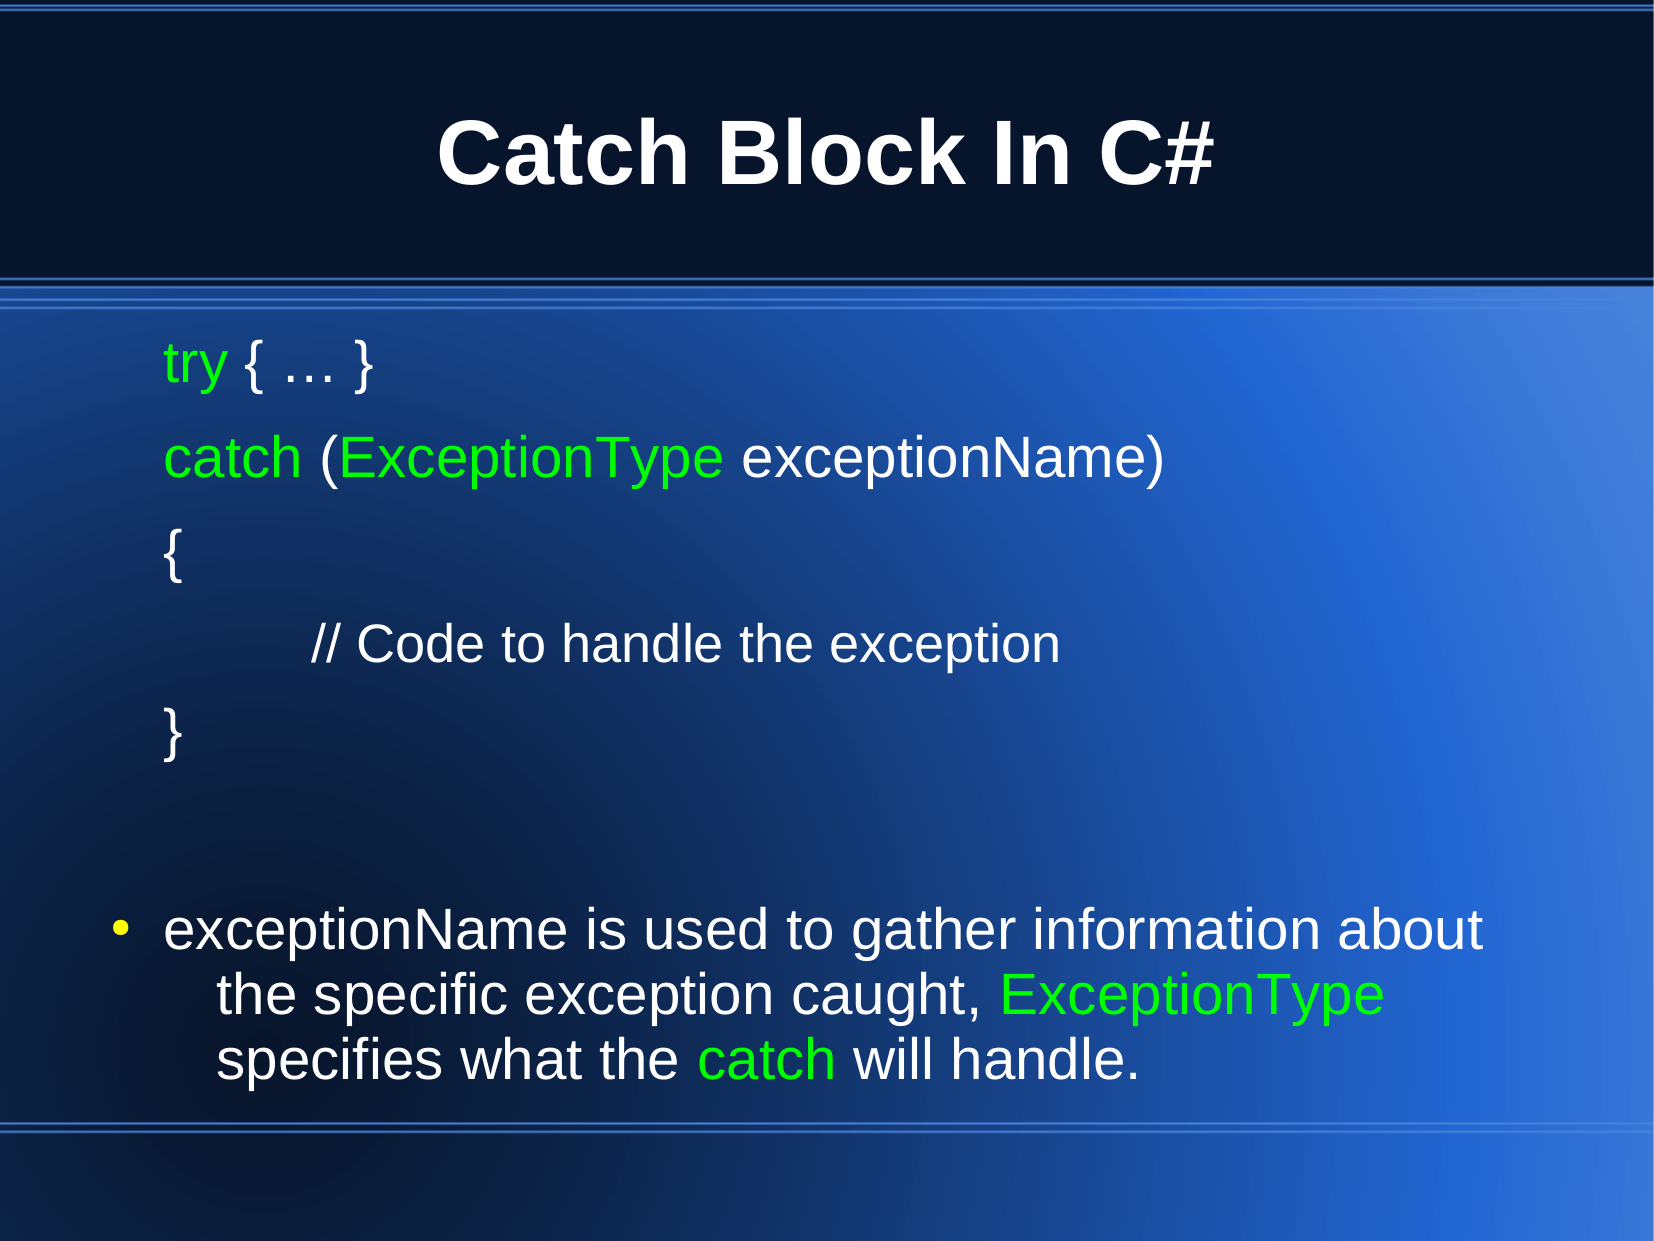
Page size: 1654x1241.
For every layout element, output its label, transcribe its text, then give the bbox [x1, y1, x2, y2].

picture [0, 0, 1654, 1241]
list try { … } catch (ExceptionType exceptionName) { // Code to handle the exception } exceptionName is used to gather information about the specific exception caught, ExceptionType specifies what the catch will handle. [75, 330, 1564, 1149]
title Catch Block In C# [82, 49, 1571, 257]
